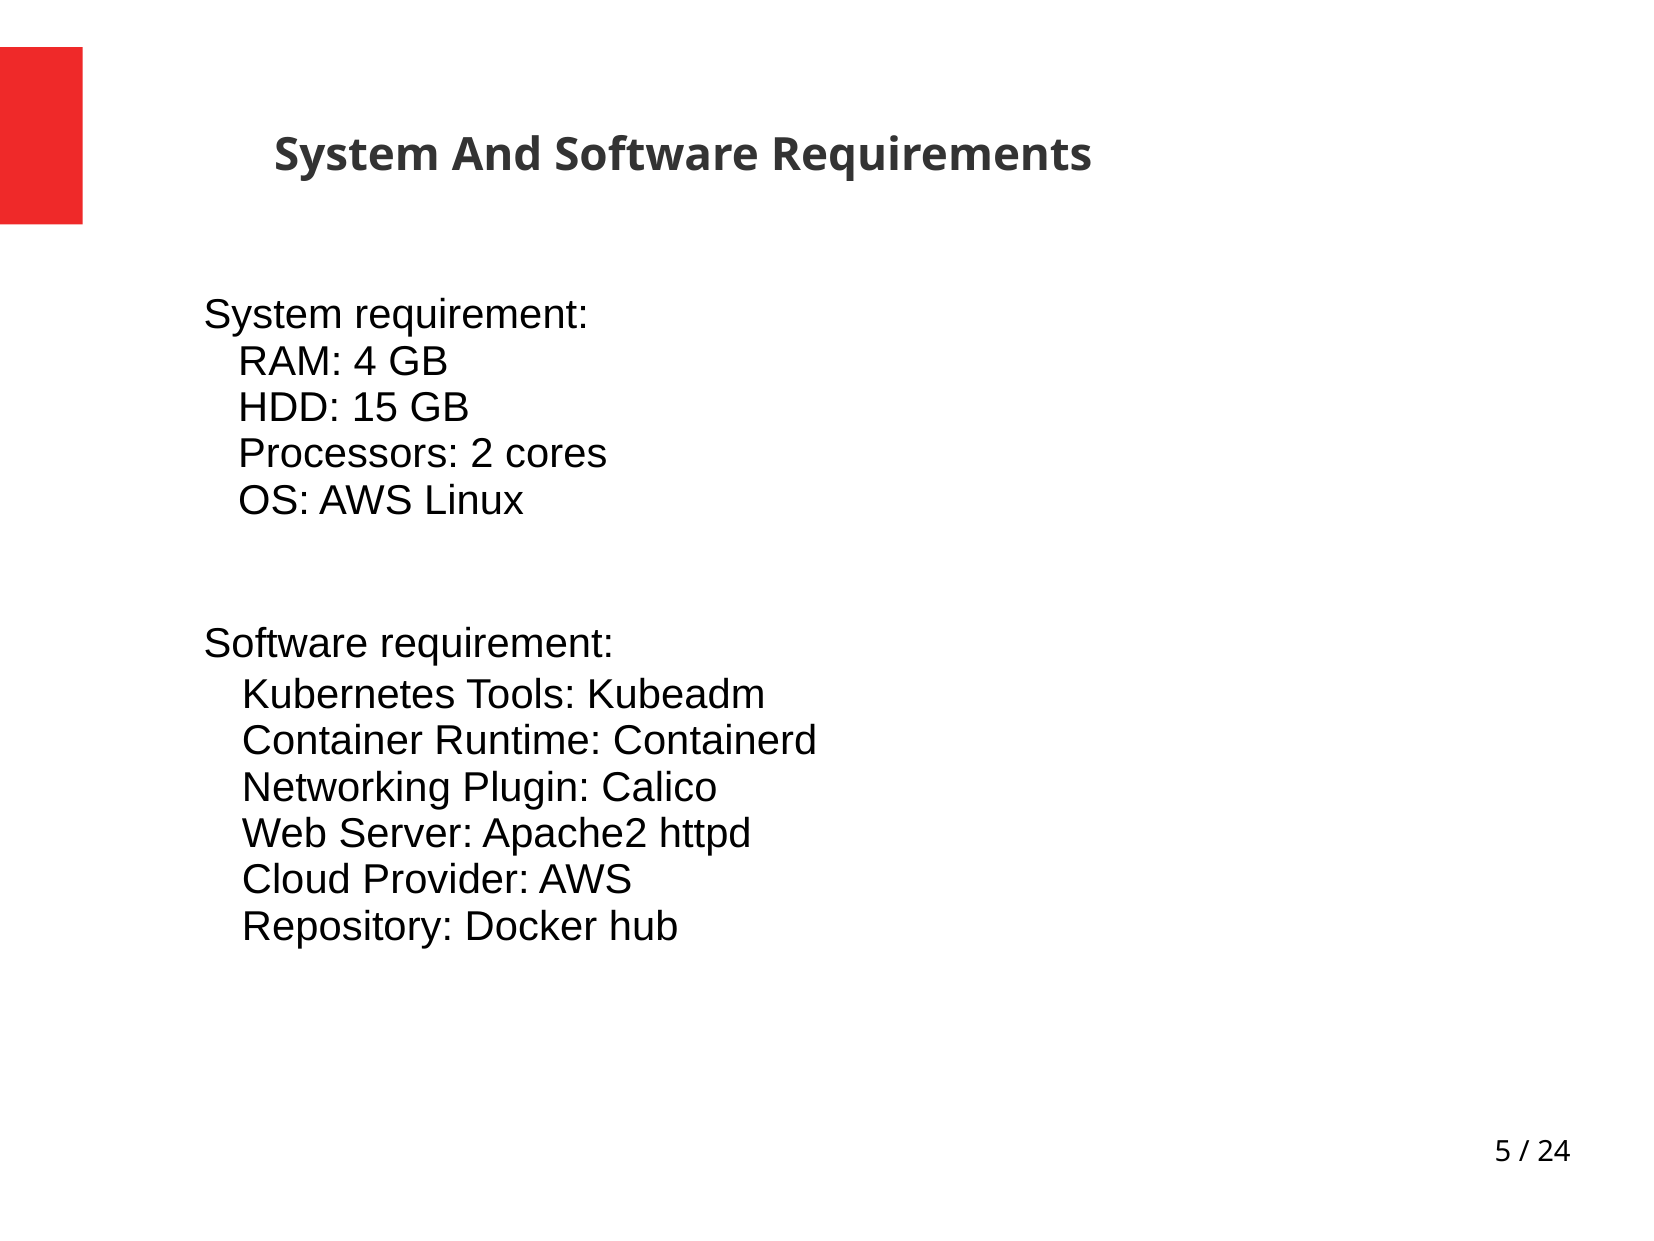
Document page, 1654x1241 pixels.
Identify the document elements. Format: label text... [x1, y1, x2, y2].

text_box Software requirement: [188, 611, 780, 674]
title System And Software Requirements [118, 49, 1571, 257]
text_box Kubernetes Tools: Kubeadm Container Runtime: Containerd Networking Plugin: Calico Web Server: Apache2 httpd Cloud Provider: AWS Repository: Docker hub [227, 663, 961, 957]
text_box System requirement: RAM: 4 GB HDD: 15 GB Processors: 2 cores OS: AWS Linux [188, 283, 922, 578]
